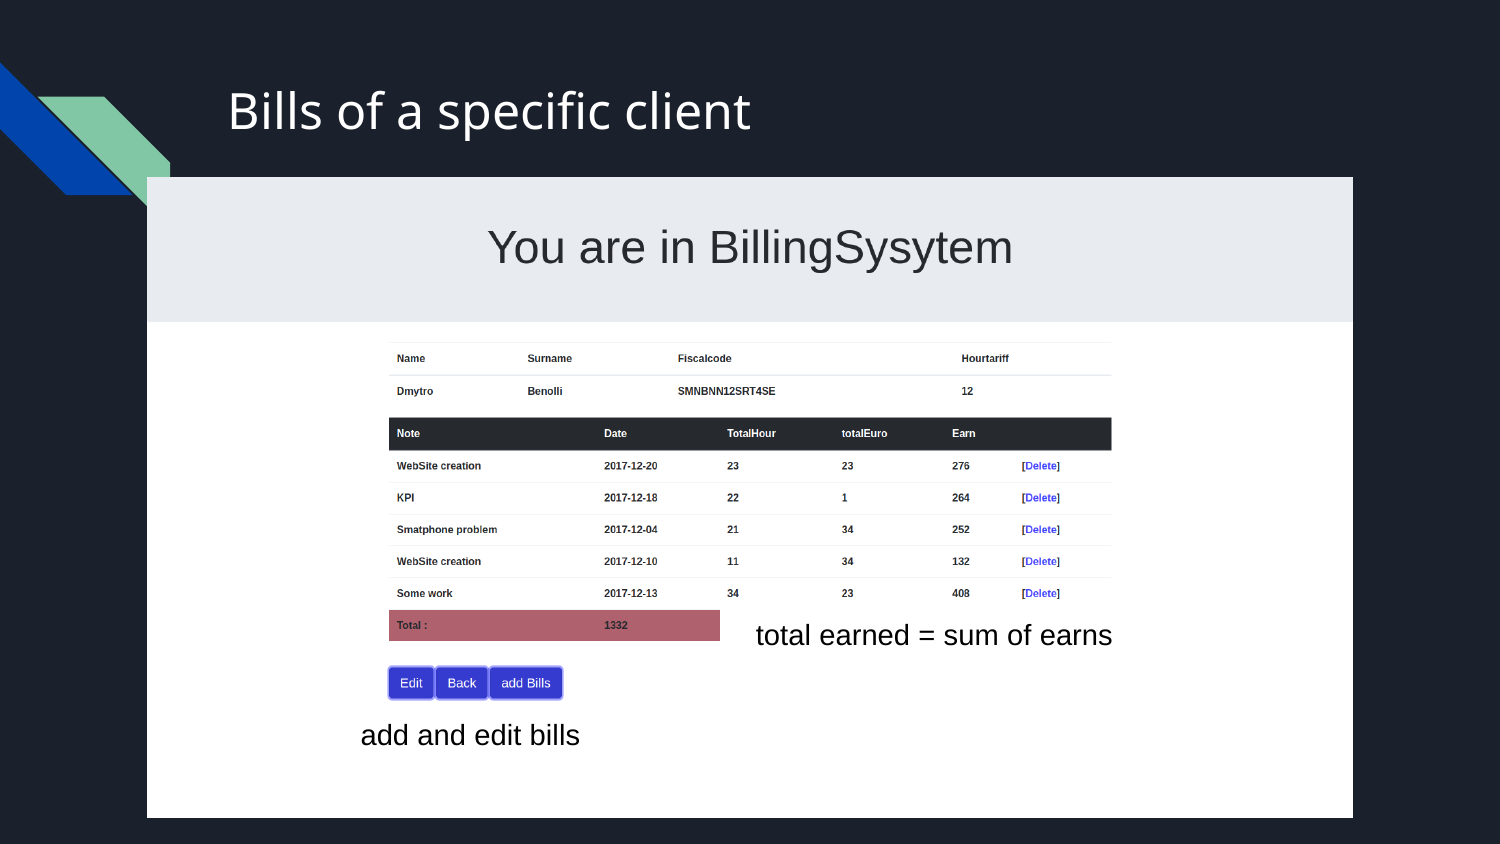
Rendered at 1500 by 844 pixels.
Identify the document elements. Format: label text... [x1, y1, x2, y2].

text_box add and edit bills [345, 701, 631, 748]
picture [147, 177, 1353, 818]
text_box total earned = sum of earns [740, 601, 1156, 633]
title Bills of a specific client [212, 64, 1368, 215]
